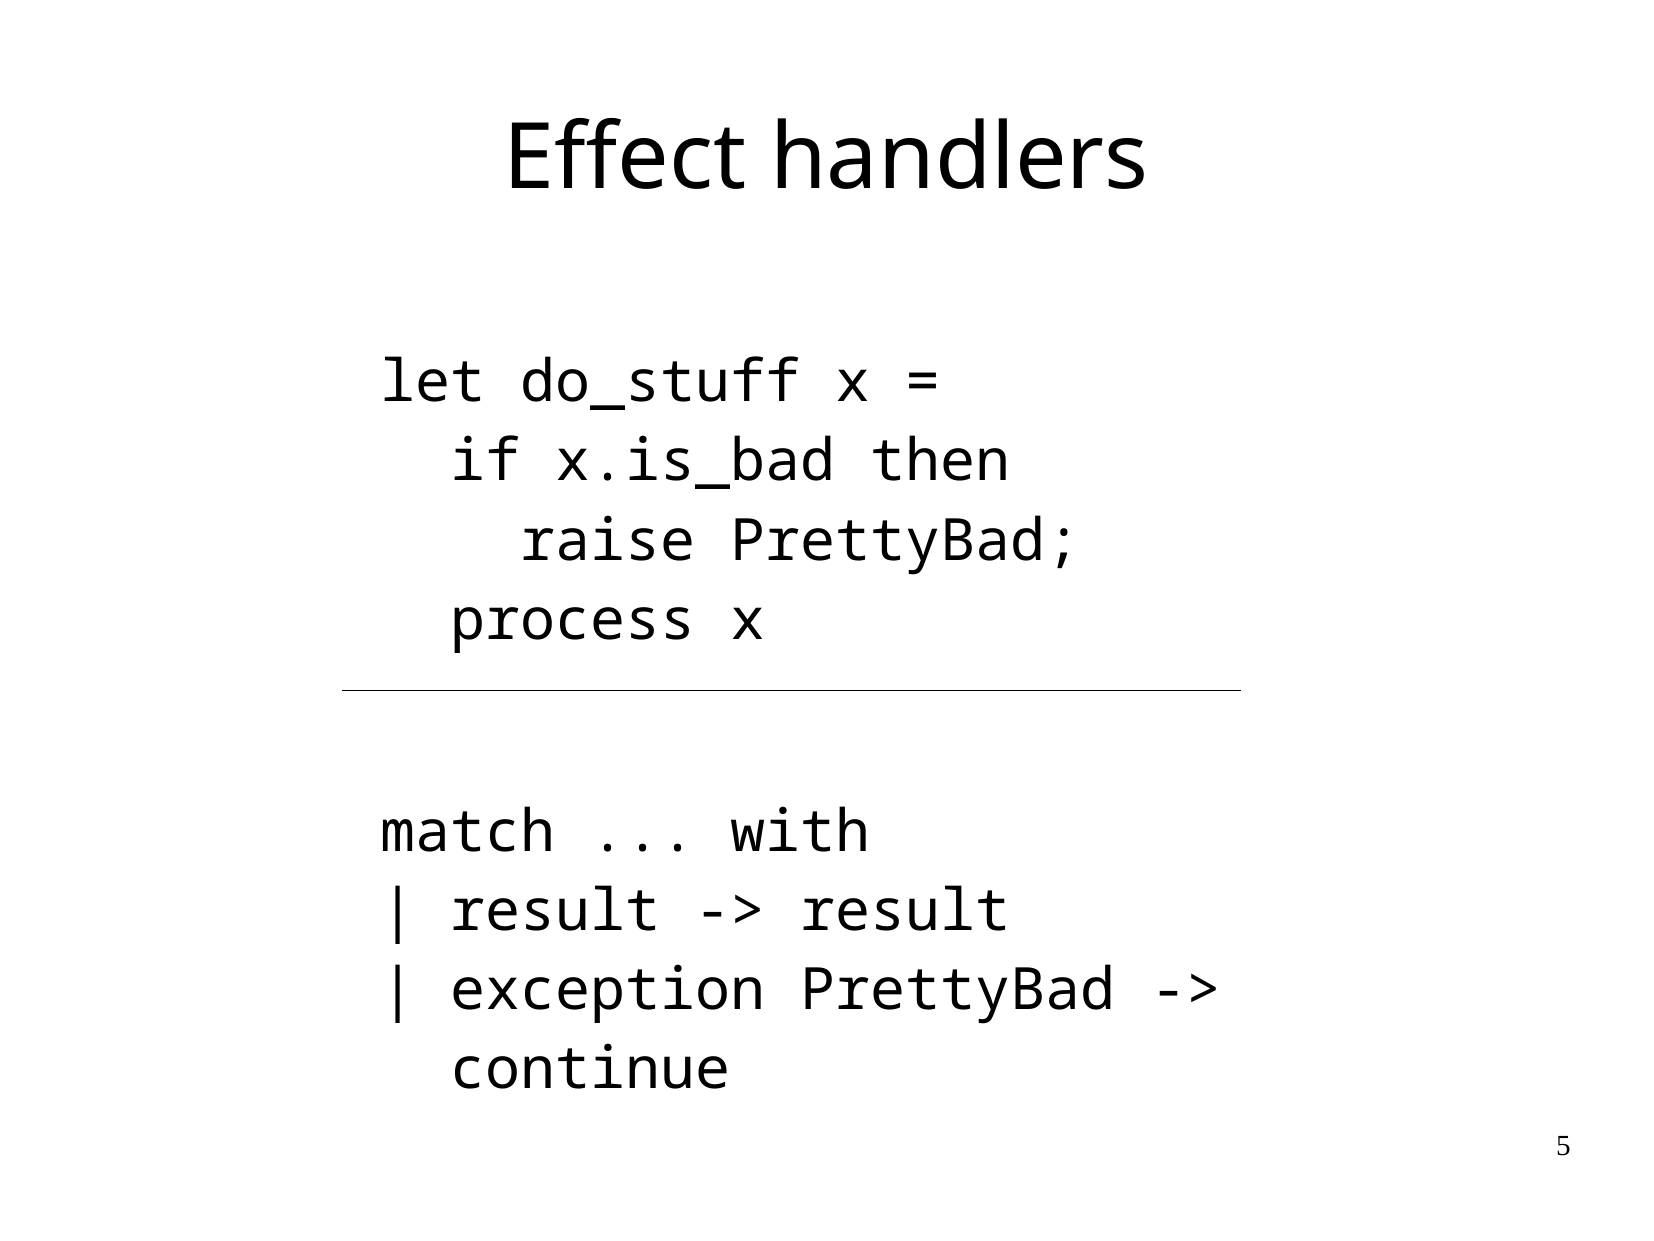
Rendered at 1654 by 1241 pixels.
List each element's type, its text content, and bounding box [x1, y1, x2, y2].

text_box let do_stuff x = if x.is_bad then raise PrettyBad; process x [366, 331, 1116, 618]
title Effect handlers [82, 49, 1571, 257]
text_box match ... with | result -> result | exception PrettyBad -> continue [366, 781, 1312, 1135]
